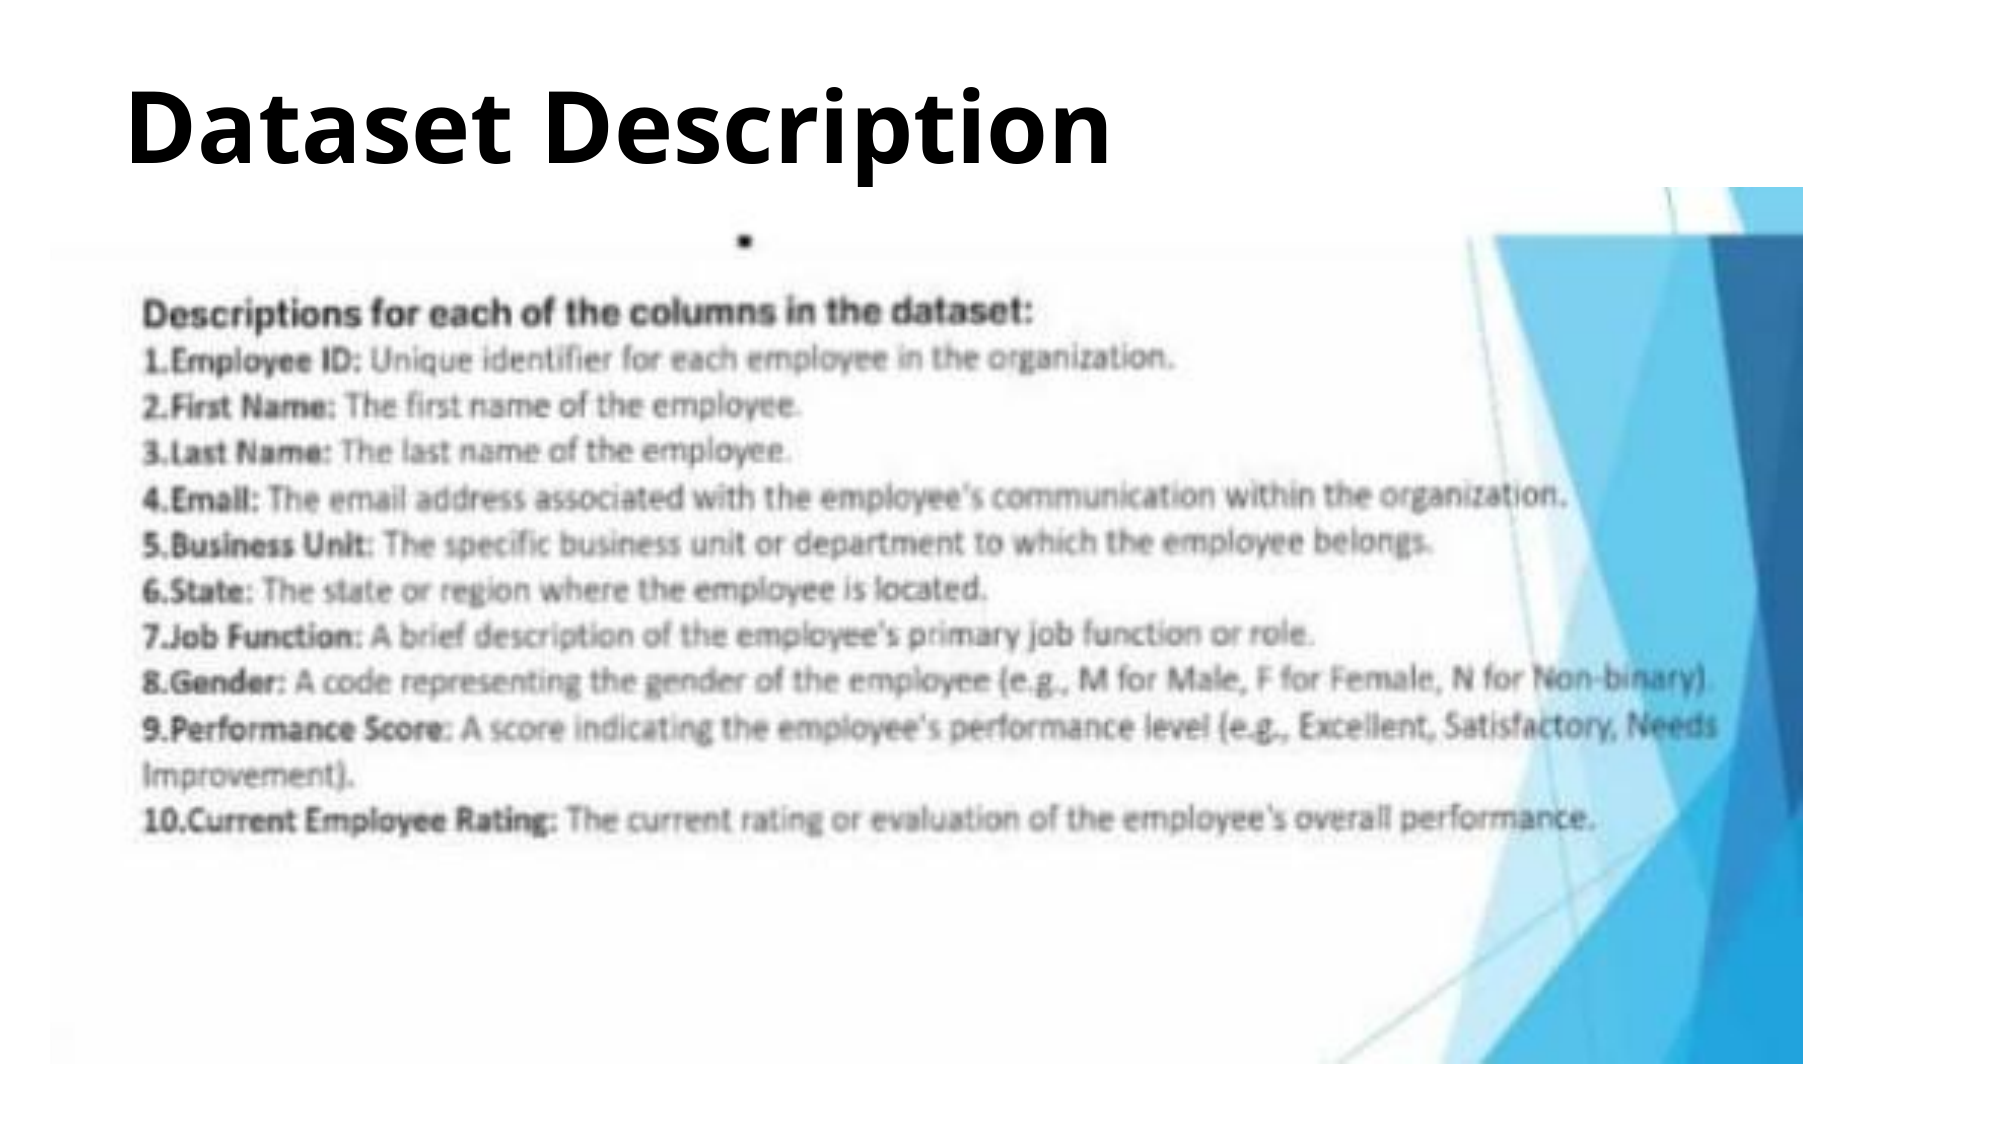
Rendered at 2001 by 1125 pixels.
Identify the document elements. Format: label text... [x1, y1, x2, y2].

picture [50, 187, 1803, 1064]
title Dataset Description [123, 63, 1877, 188]
